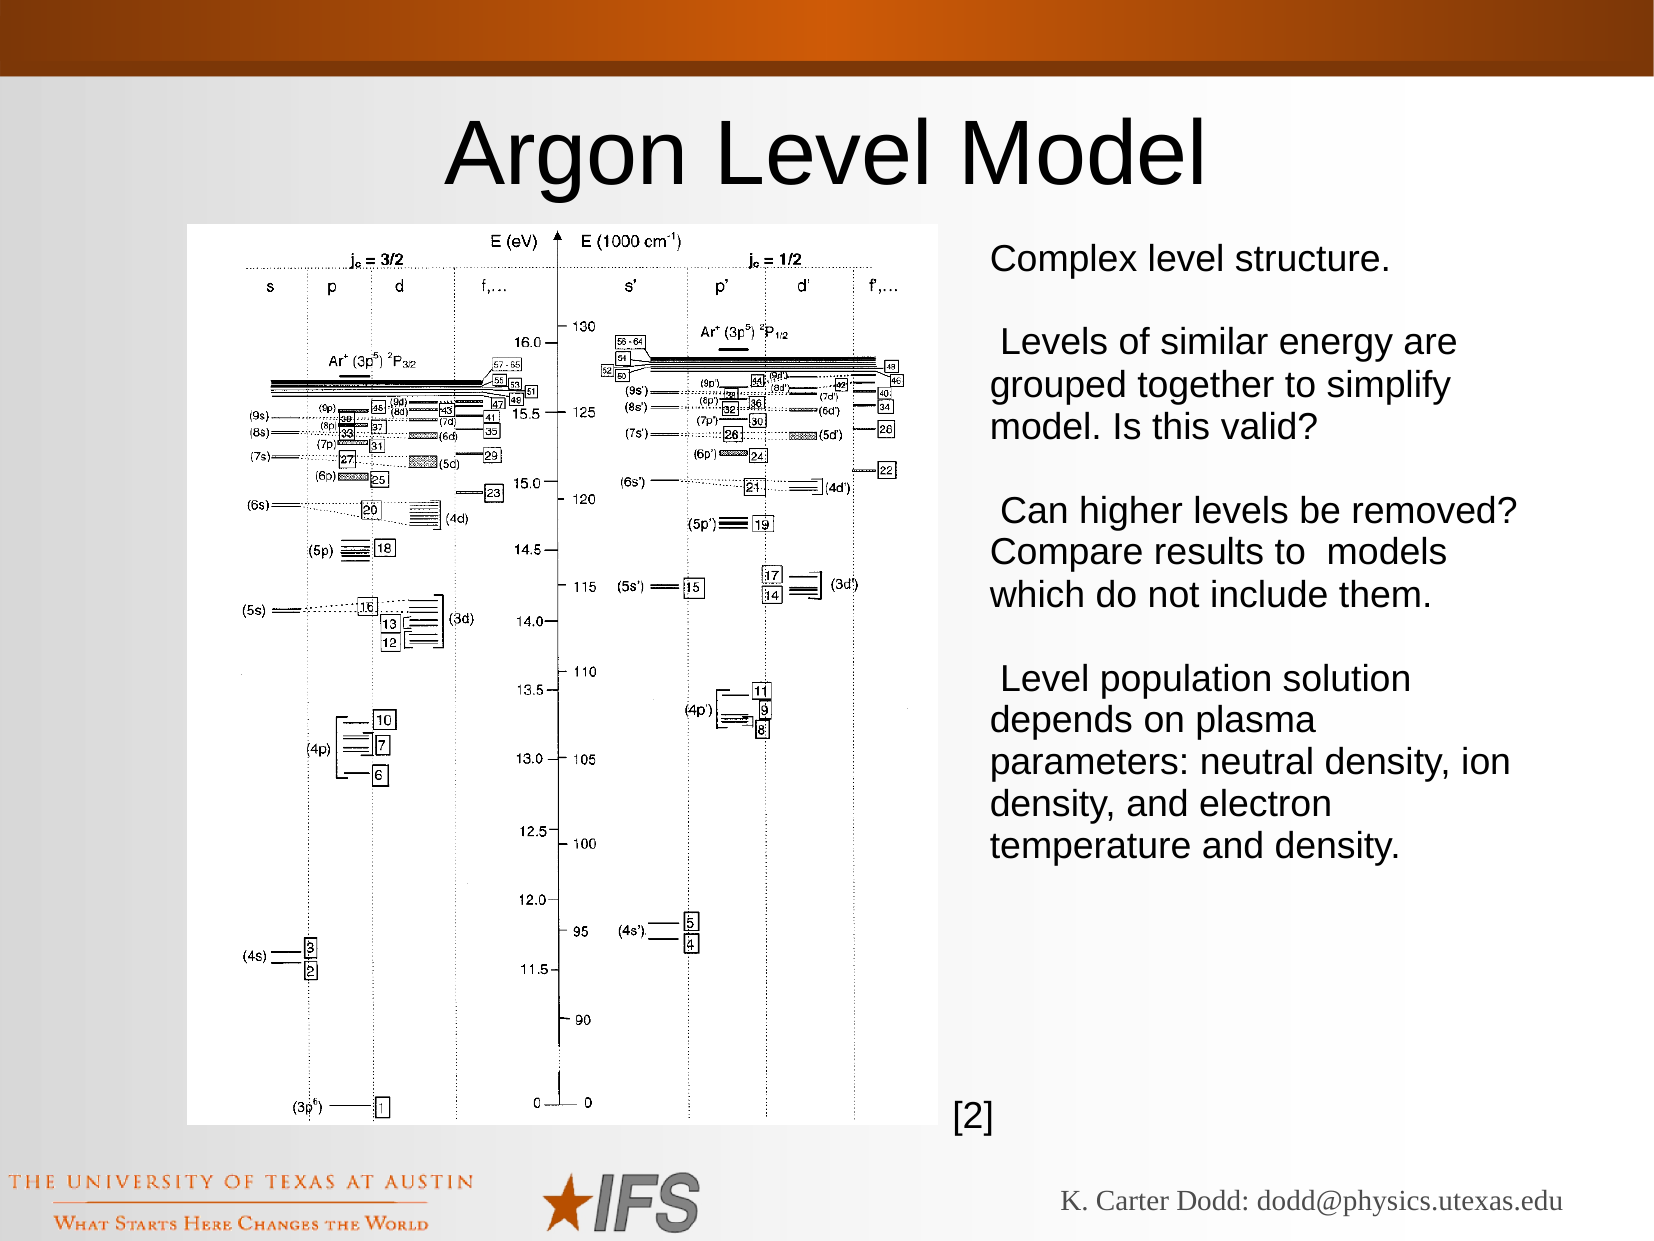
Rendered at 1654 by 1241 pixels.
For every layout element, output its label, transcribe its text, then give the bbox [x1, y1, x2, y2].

text_box Complex level structure. Levels of similar energy are grouped together to simplify model. Is this valid? Can higher levels be removed? Compare results to models which do not include them. Level population solution depends on plasma parameters: neutral density, ion density, and electron temperature and density. [975, 229, 1538, 917]
text_box [2] [937, 1087, 1013, 1145]
picture [0, 0, 1654, 1241]
title Argon Level Model [82, 49, 1571, 257]
